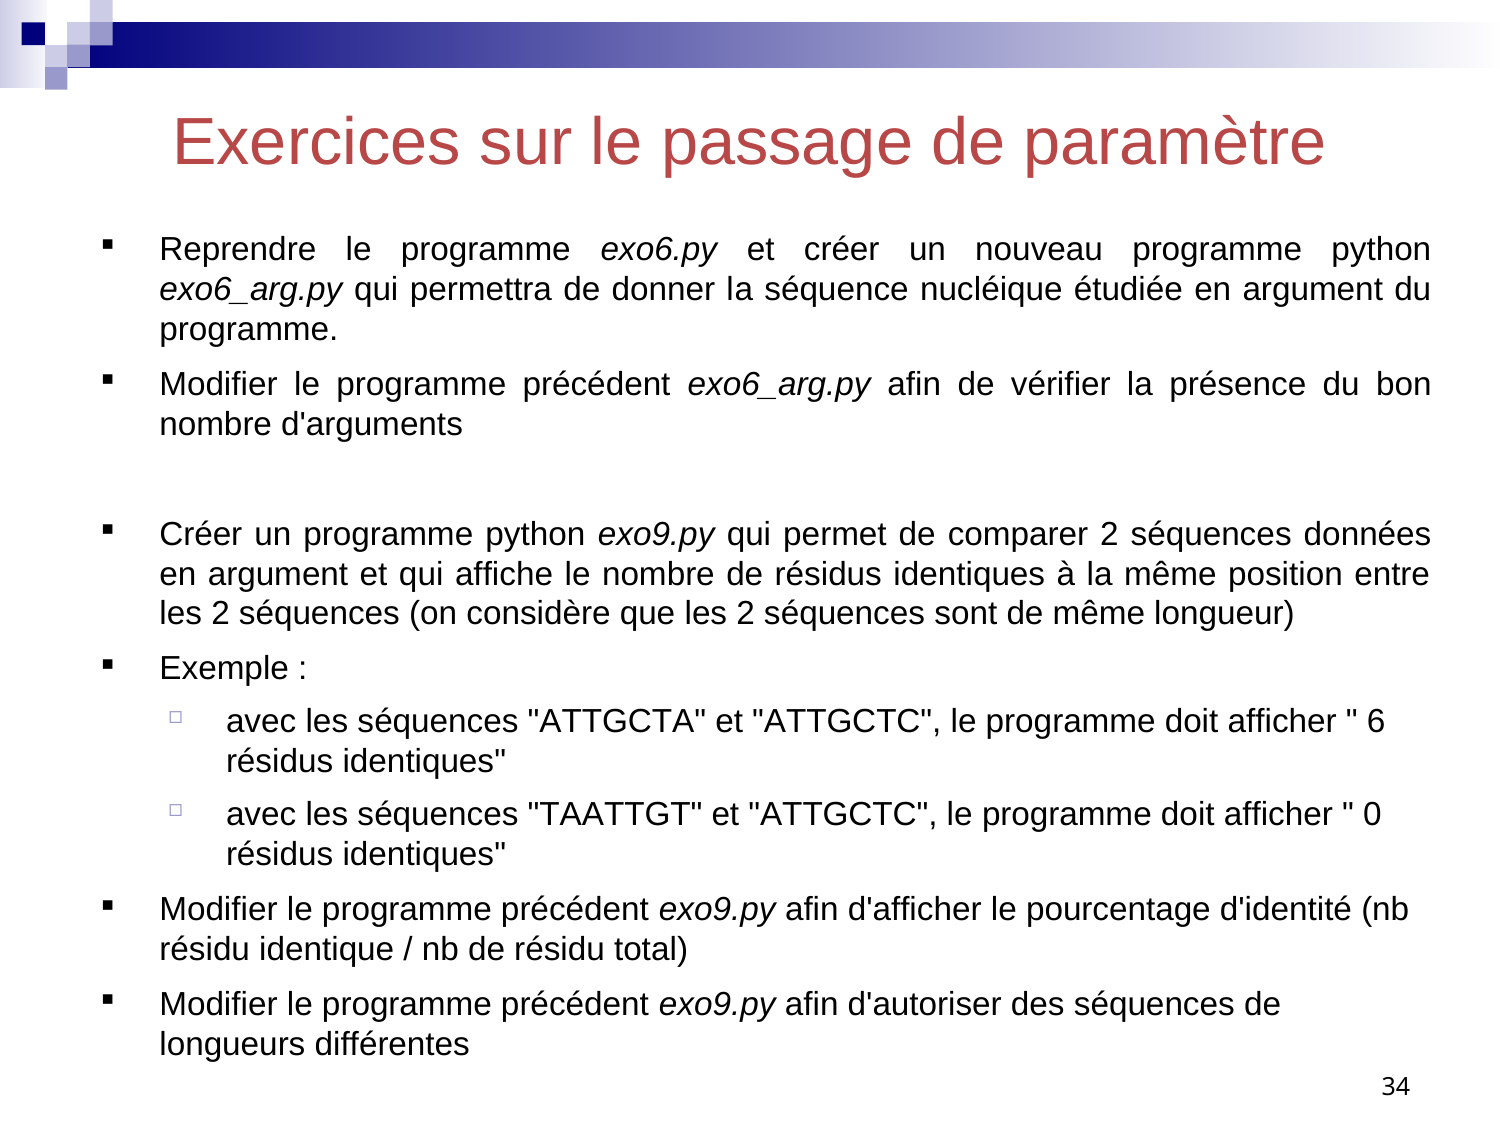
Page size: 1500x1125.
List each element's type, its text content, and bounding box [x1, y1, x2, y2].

title Exercices sur le passage de paramètre [75, 69, 1426, 207]
list Reprendre le programme exo6.py et créer un nouveau programme python exo6_arg.py qui permettra de donner la séquence nucléique étudiée en argument du programme. Modifier le programme précédent exo6_arg.py afin de vérifier la présence du bon nombre d'arguments Créer un programme python exo9.py qui permet de comparer 2 séquences données en argument et qui affiche le nombre de résidus identiques à la même position entre les 2 séquences (on considère que les 2 séquences sont de même longueur) Exemple : avec les séquences "ATTGCTA" et "ATTGCTC", le programme doit afficher " 6 résidus identiques" avec les séquences "TAATTGT" et "ATTGCTC", le programme doit afficher " 0 résidus identiques" Modifier le programme précédent exo9.py afin d'afficher le pourcentage d'identité (nb résidu identique / nb de résidu total) Modifier le programme précédent exo9.py afin d'autoriser des séquences de longueurs différentes [86, 219, 1448, 1070]
